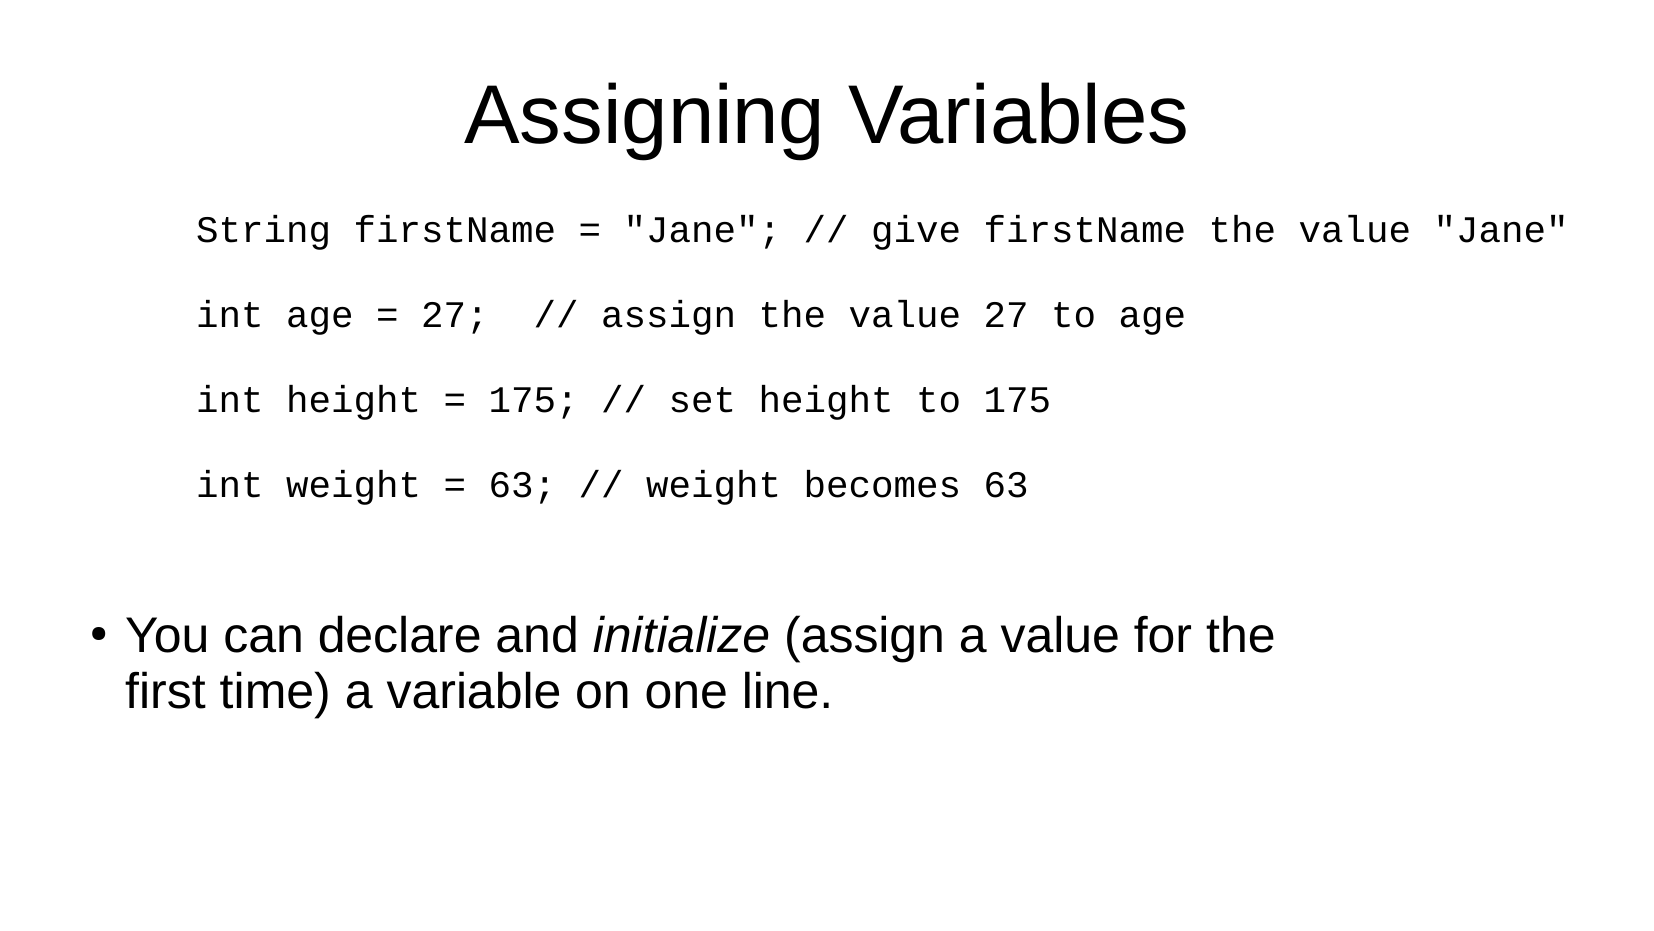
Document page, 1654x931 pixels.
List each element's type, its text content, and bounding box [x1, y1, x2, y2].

title Assigning Variables [82, 37, 1571, 193]
text_box String firstName = "Jane"; // give firstName the value "Jane" int age = 27; // assign the value 27 to age int height = 175; // set height to 175 int weight = 63; // weight becomes 63 [181, 203, 1613, 559]
text_box You can declare and initialize (assign a value for the first time) a variable on one line. [75, 600, 1351, 727]
